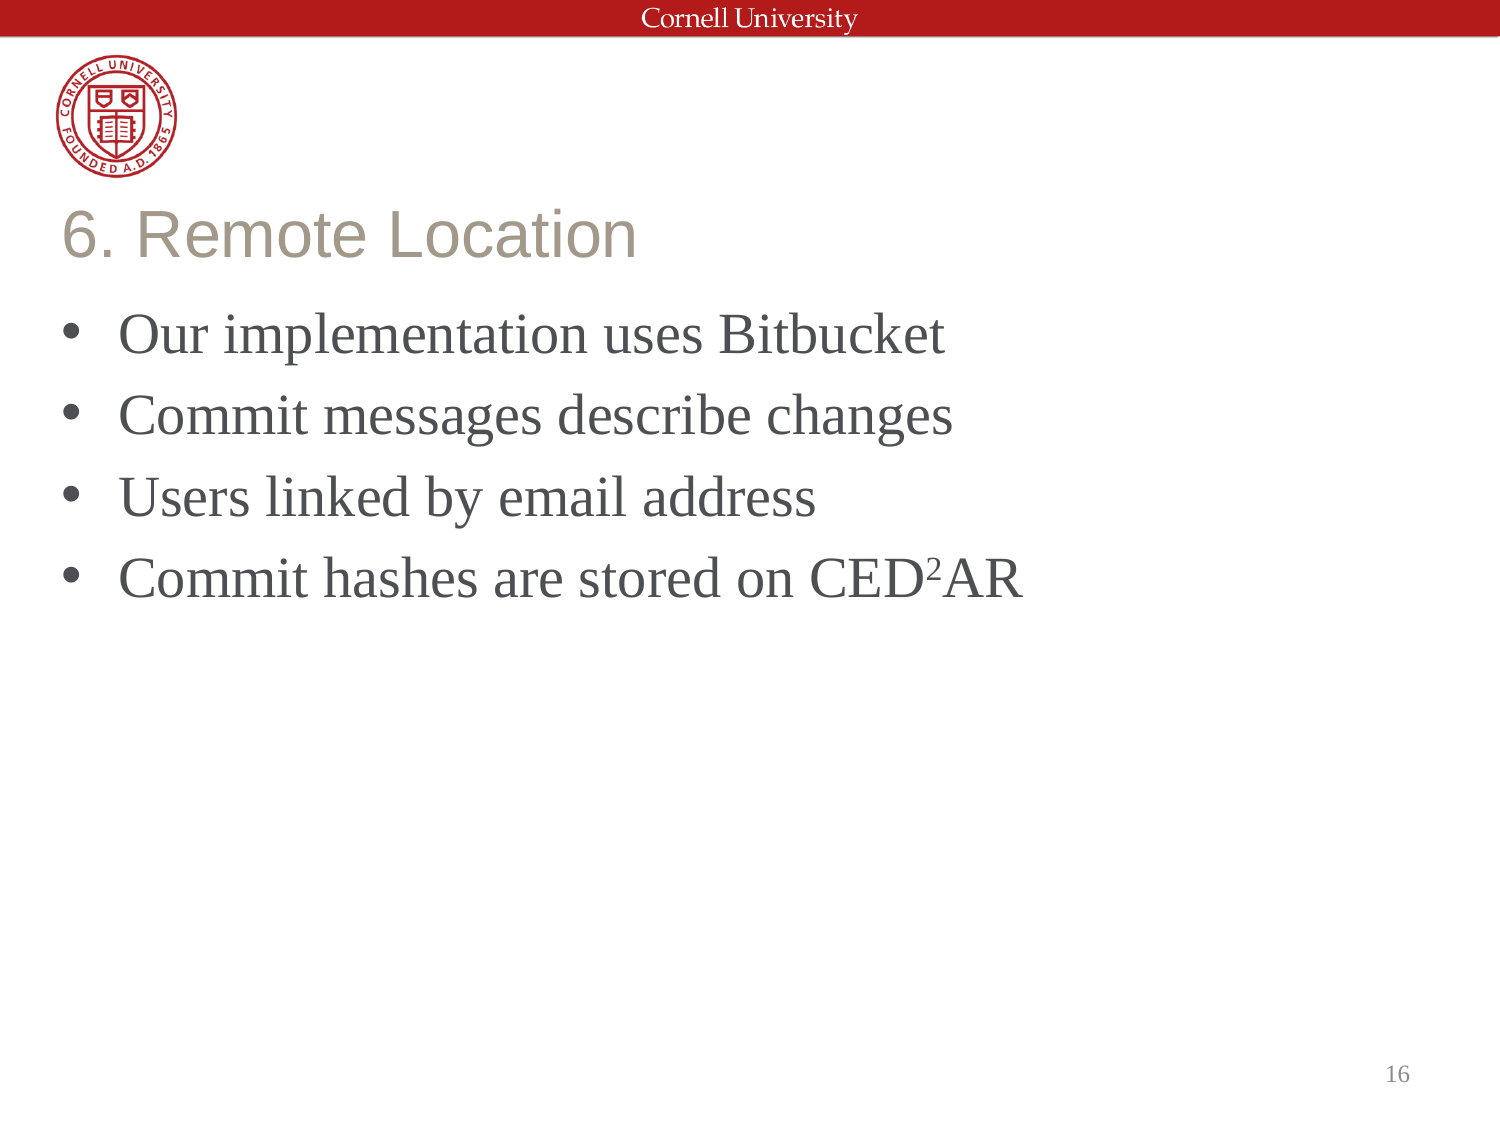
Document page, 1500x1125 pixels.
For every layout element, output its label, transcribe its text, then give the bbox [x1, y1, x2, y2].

title 6. Remote Location [46, 174, 1471, 288]
picture [50, 50, 195, 174]
list Our implementation uses Bitbucket Commit messages describe changes Users linked by email address Commit hashes are stored on CED2AR [46, 288, 1471, 944]
picture [635, 0, 860, 60]
slide_number <number> [1074, 1042, 1425, 1103]
